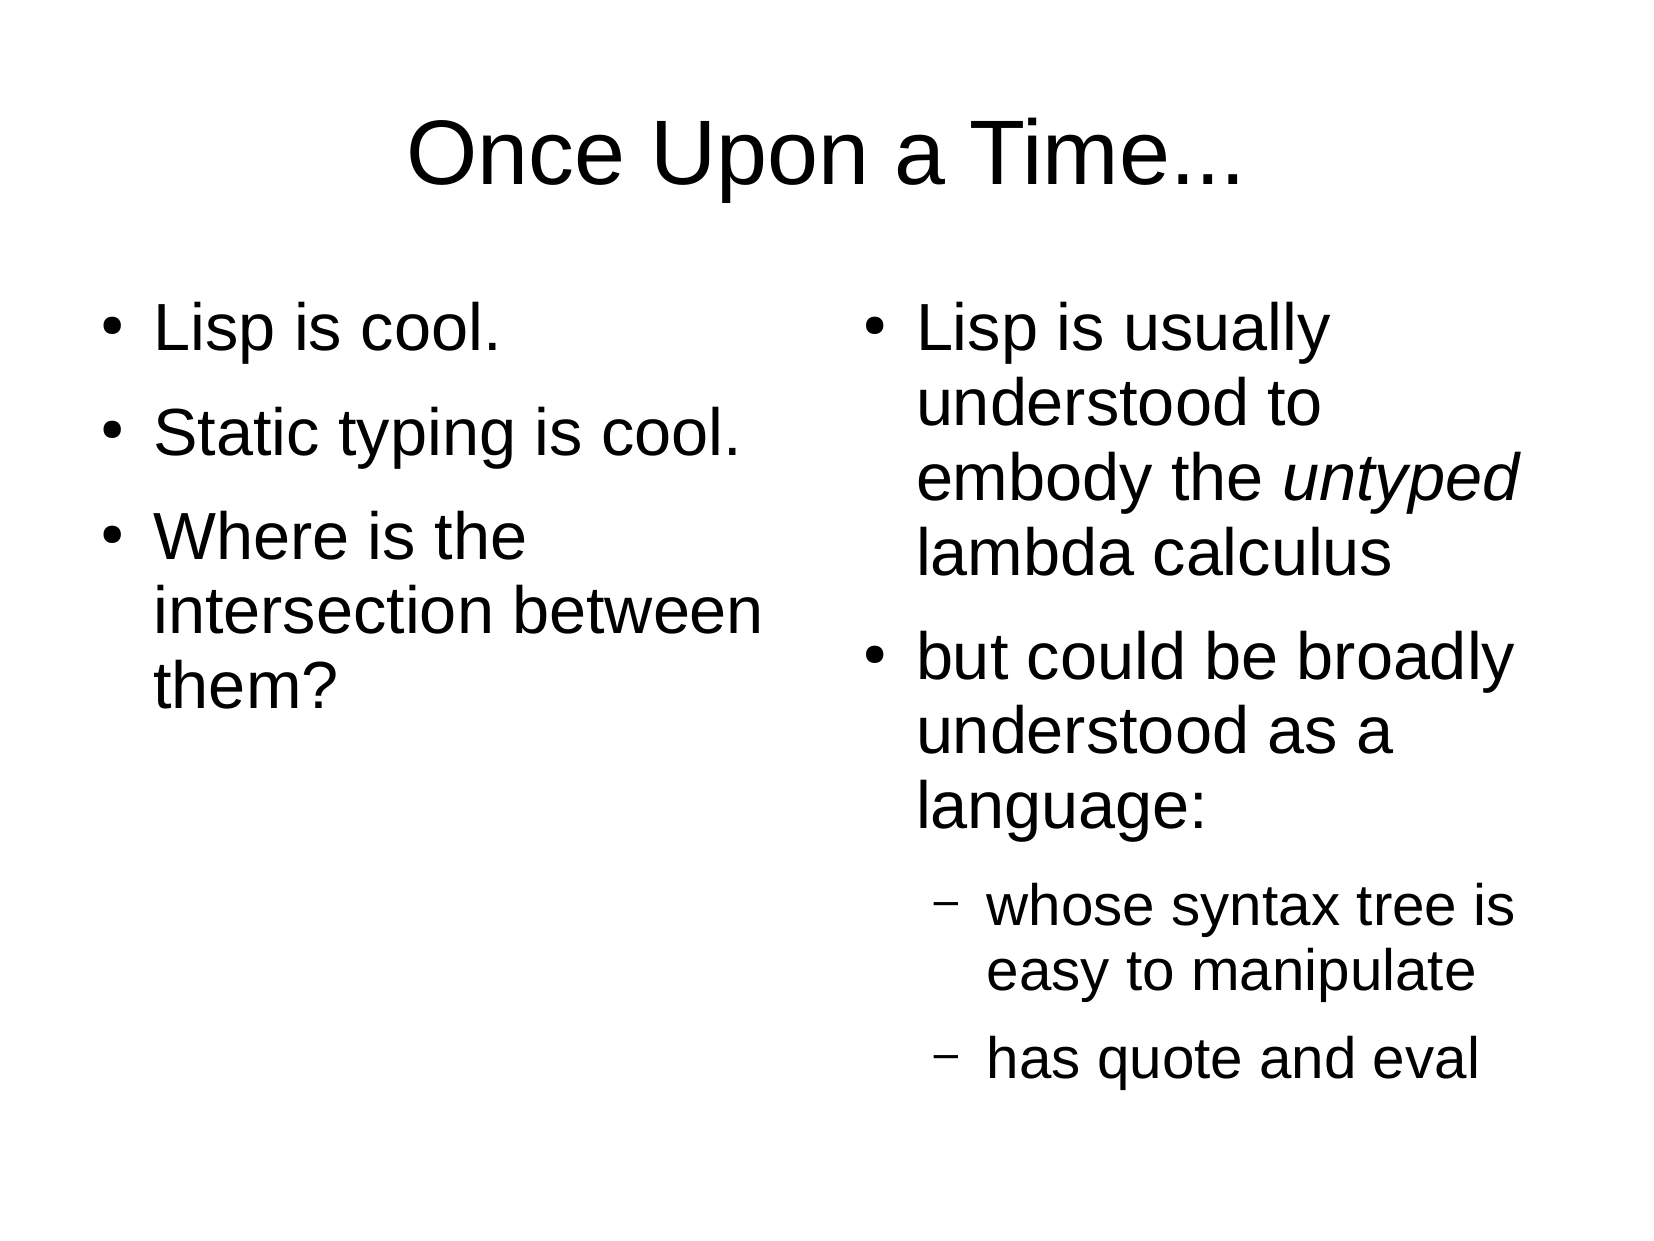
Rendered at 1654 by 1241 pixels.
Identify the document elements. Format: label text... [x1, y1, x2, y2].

list Lisp is cool. Static typing is cool. Where is the intersection between them? [82, 290, 809, 1109]
list Lisp is usually understood to embody the untyped lambda calculus but could be broadly understood as a language: whose syntax tree is easy to manipulate has quote and eval [845, 290, 1572, 1109]
title Once Upon a Time... [82, 49, 1571, 257]
